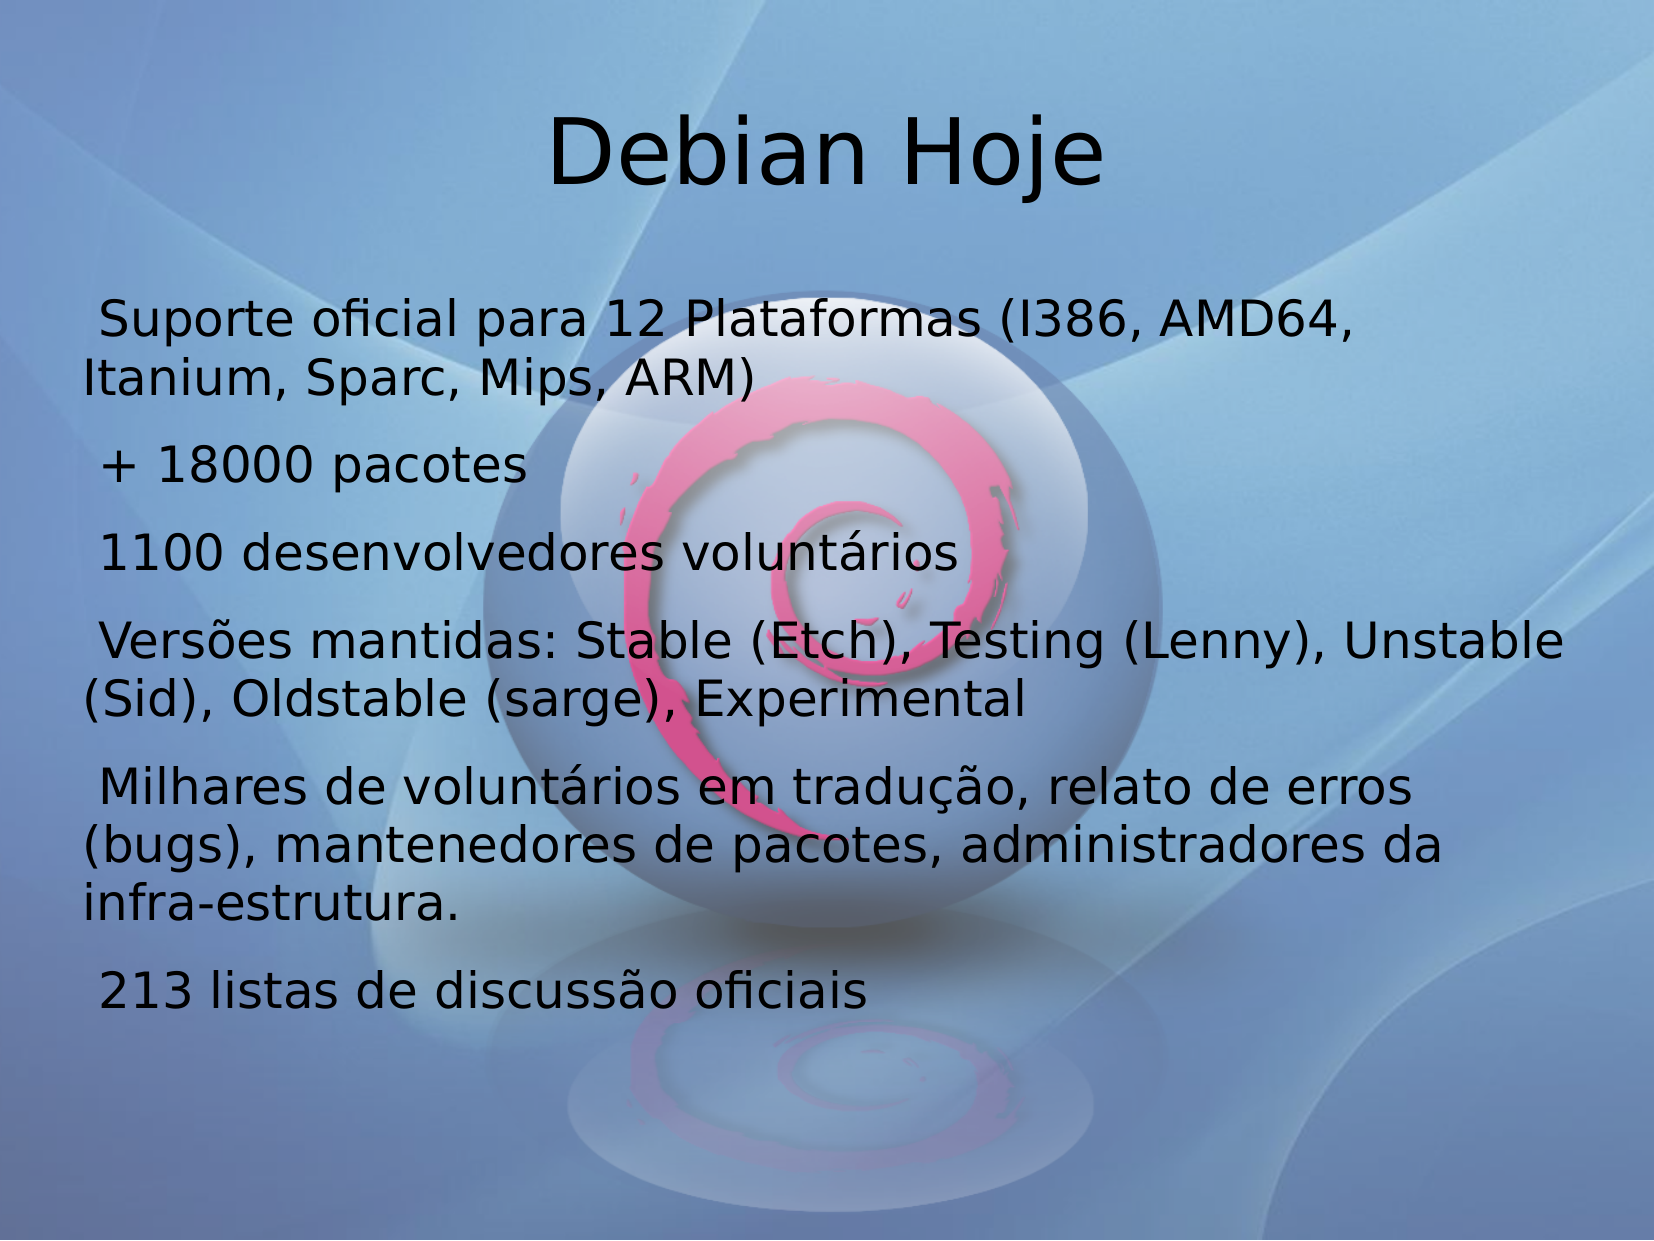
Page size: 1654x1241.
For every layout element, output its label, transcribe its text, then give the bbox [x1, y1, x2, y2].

picture [0, 0, 1654, 1240]
list Suporte oficial para 12 Plataformas (I386, AMD64, Itanium, Sparc, Mips, ARM) + 18000 pacotes 1100 desenvolvedores voluntários Versões mantidas: Stable (Etch), Testing (Lenny), Unstable (Sid), Oldstable (sarge), Experimental Milhares de voluntários em tradução, relato de erros (bugs), mantenedores de pacotes, administradores da infra-estrutura. 213 listas de discussão oficiais [82, 290, 1571, 1094]
title Debian Hoje [82, 56, 1571, 250]
